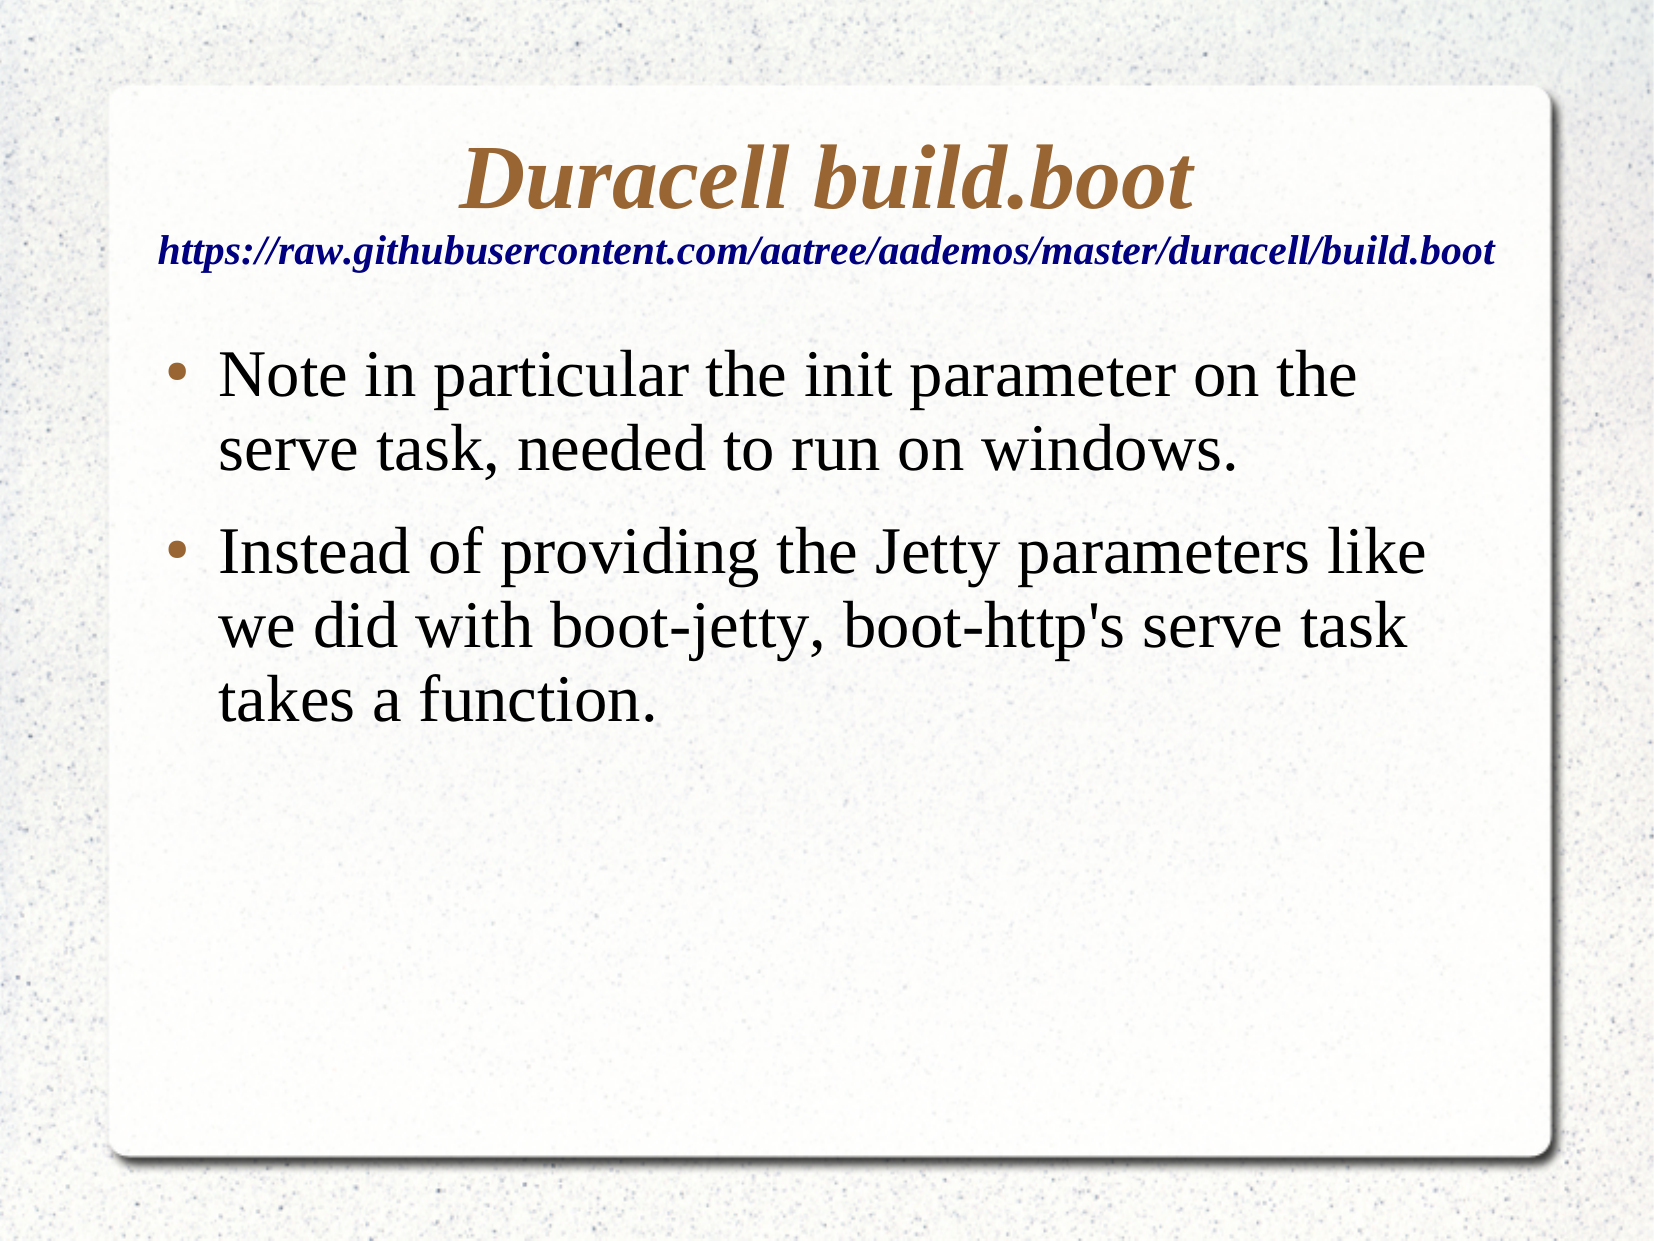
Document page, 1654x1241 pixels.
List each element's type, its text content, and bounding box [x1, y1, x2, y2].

list Note in particular the init parameter on the serve task, needed to run on windows. Instead of providing the Jetty parameters like we did with boot-jetty, boot-http's serve task takes a function. [147, 336, 1506, 987]
title Duracell build.boot https://raw.githubusercontent.com/aatree/aademos/master/duracell/build.boot [118, 96, 1536, 304]
picture [0, 0, 1654, 1241]
